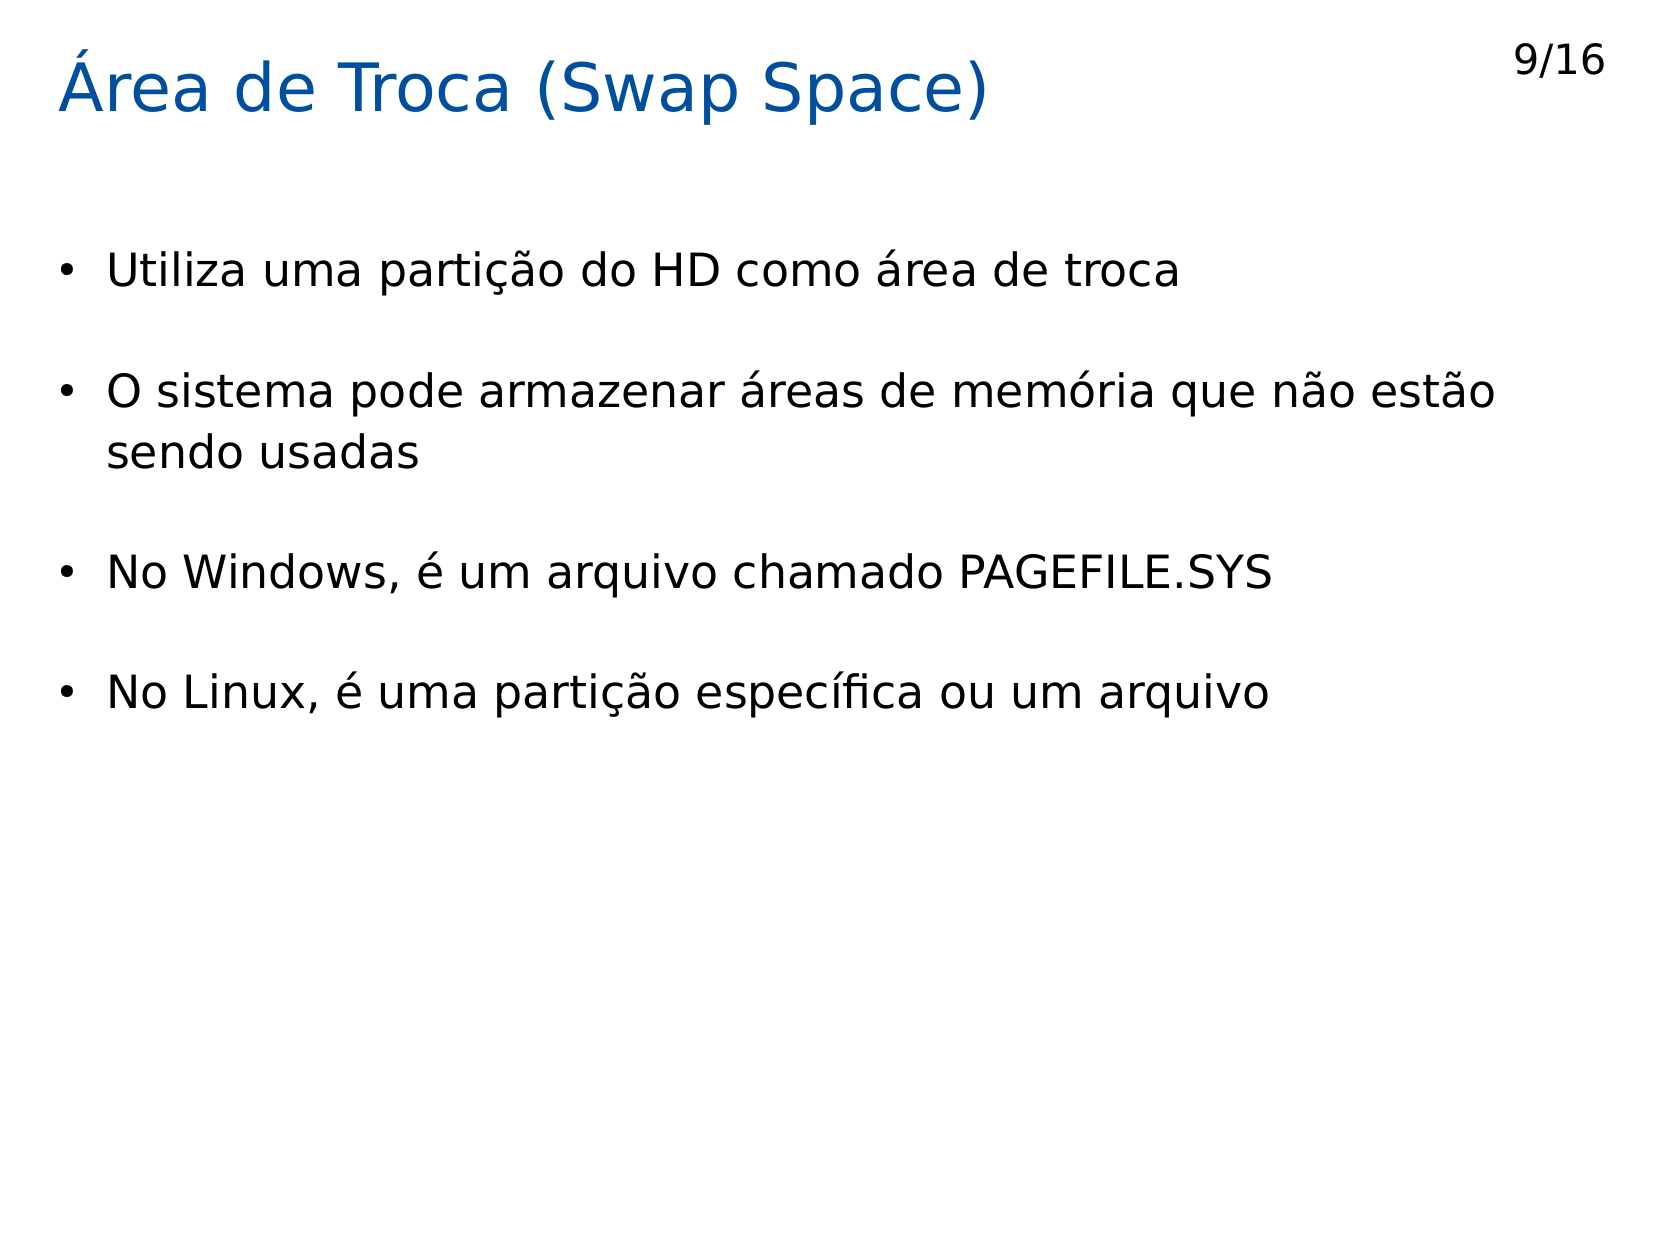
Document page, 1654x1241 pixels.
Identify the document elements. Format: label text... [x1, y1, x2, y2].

list Utiliza uma partição do HD como área de troca O sistema pode armazenar áreas de memória que não estão sendo usadas No Windows, é um arquivo chamado PAGEFILE.SYS No Linux, é uma partição específica ou um arquivo [59, 236, 1595, 1211]
title Área de Troca (Swap Space) [59, 29, 1506, 148]
